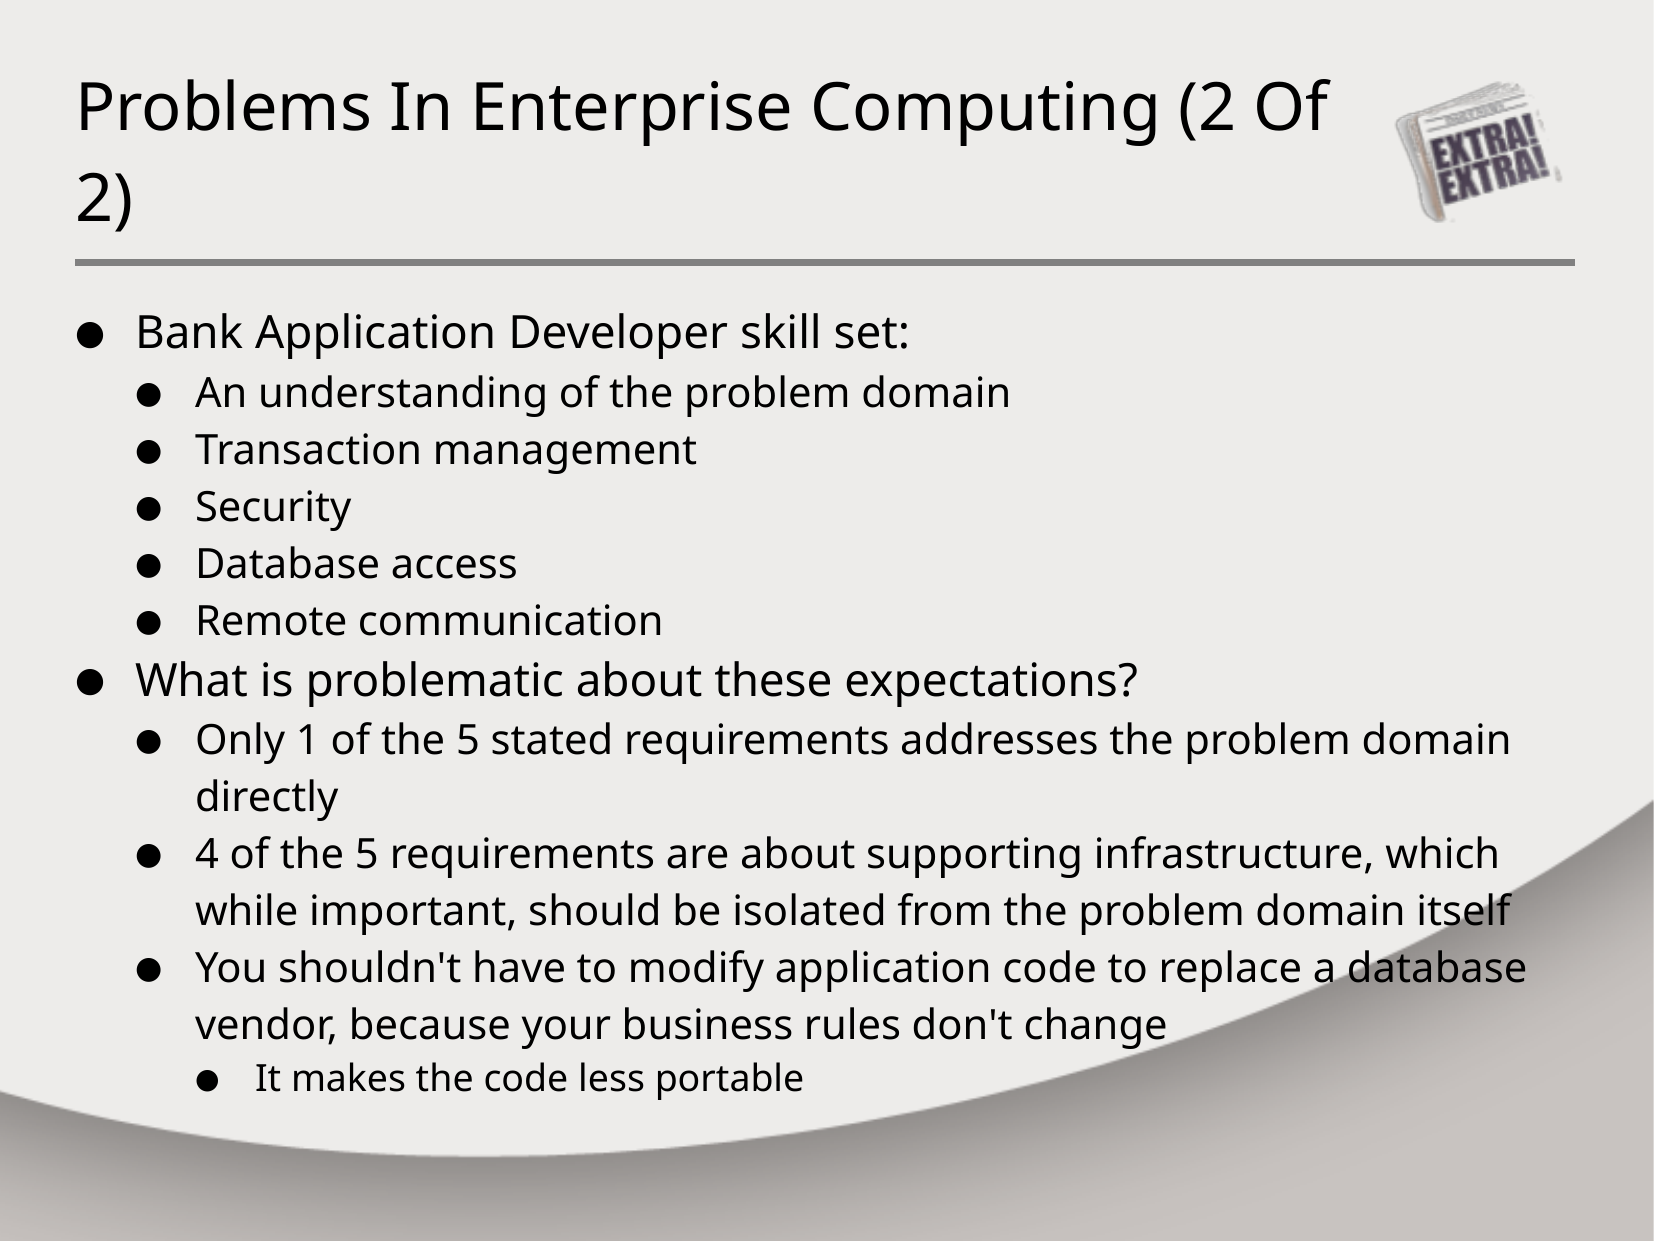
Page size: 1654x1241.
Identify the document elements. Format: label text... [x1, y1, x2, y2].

list Bank Application Developer skill set: An understanding of the problem domain Transaction management Security Database access Remote communication What is problematic about these expectations? Only 1 of the 5 stated requirements addresses the problem domain directly 4 of the 5 requirements are about supporting infrastructure, which while important, should be isolated from the problem domain itself You shouldn't have to modify application code to replace a database vendor, because your business rules don't change It makes the code less portable [75, 300, 1576, 1163]
picture [0, 0, 1654, 1241]
title Problems In Enterprise Computing (2 Of 2) [75, 75, 1388, 226]
